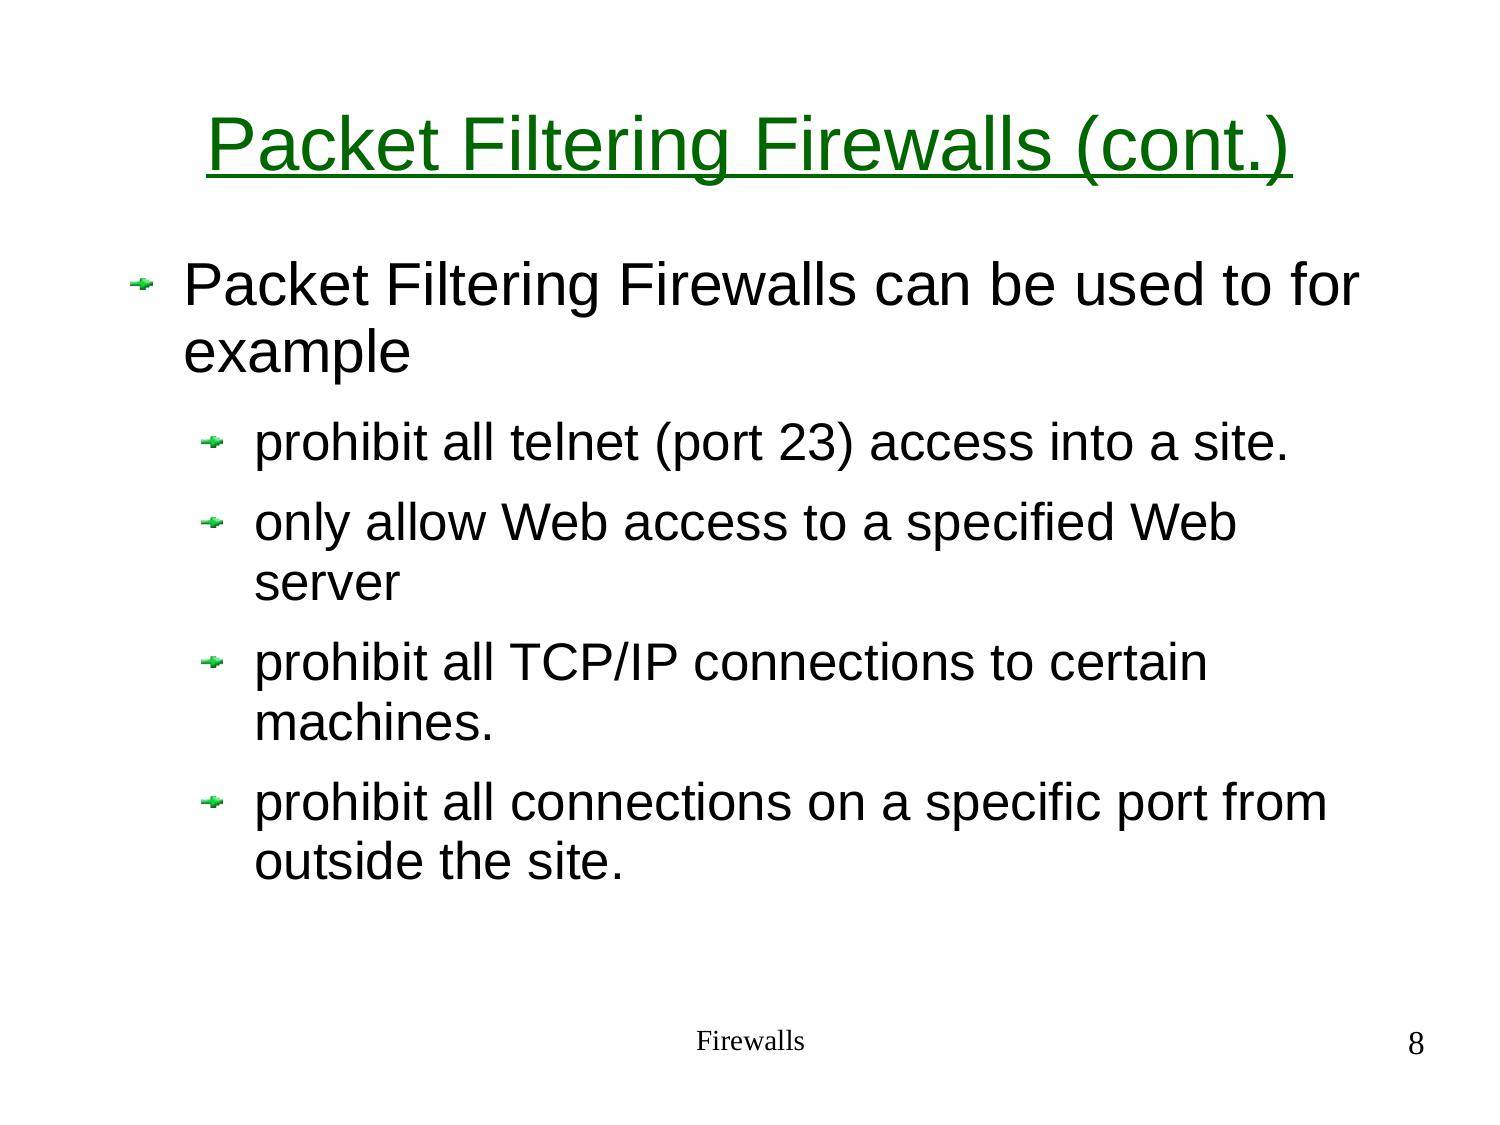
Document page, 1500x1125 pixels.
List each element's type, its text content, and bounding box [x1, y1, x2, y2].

title Packet Filtering Firewalls (cont.) [112, 49, 1388, 238]
list Packet Filtering Firewalls can be used to for example prohibit all telnet (port 23) access into a site. only allow Web access to a specified Web server prohibit all TCP/IP connections to certain machines. prohibit all connections on a specific port from outside the site. [112, 249, 1388, 975]
